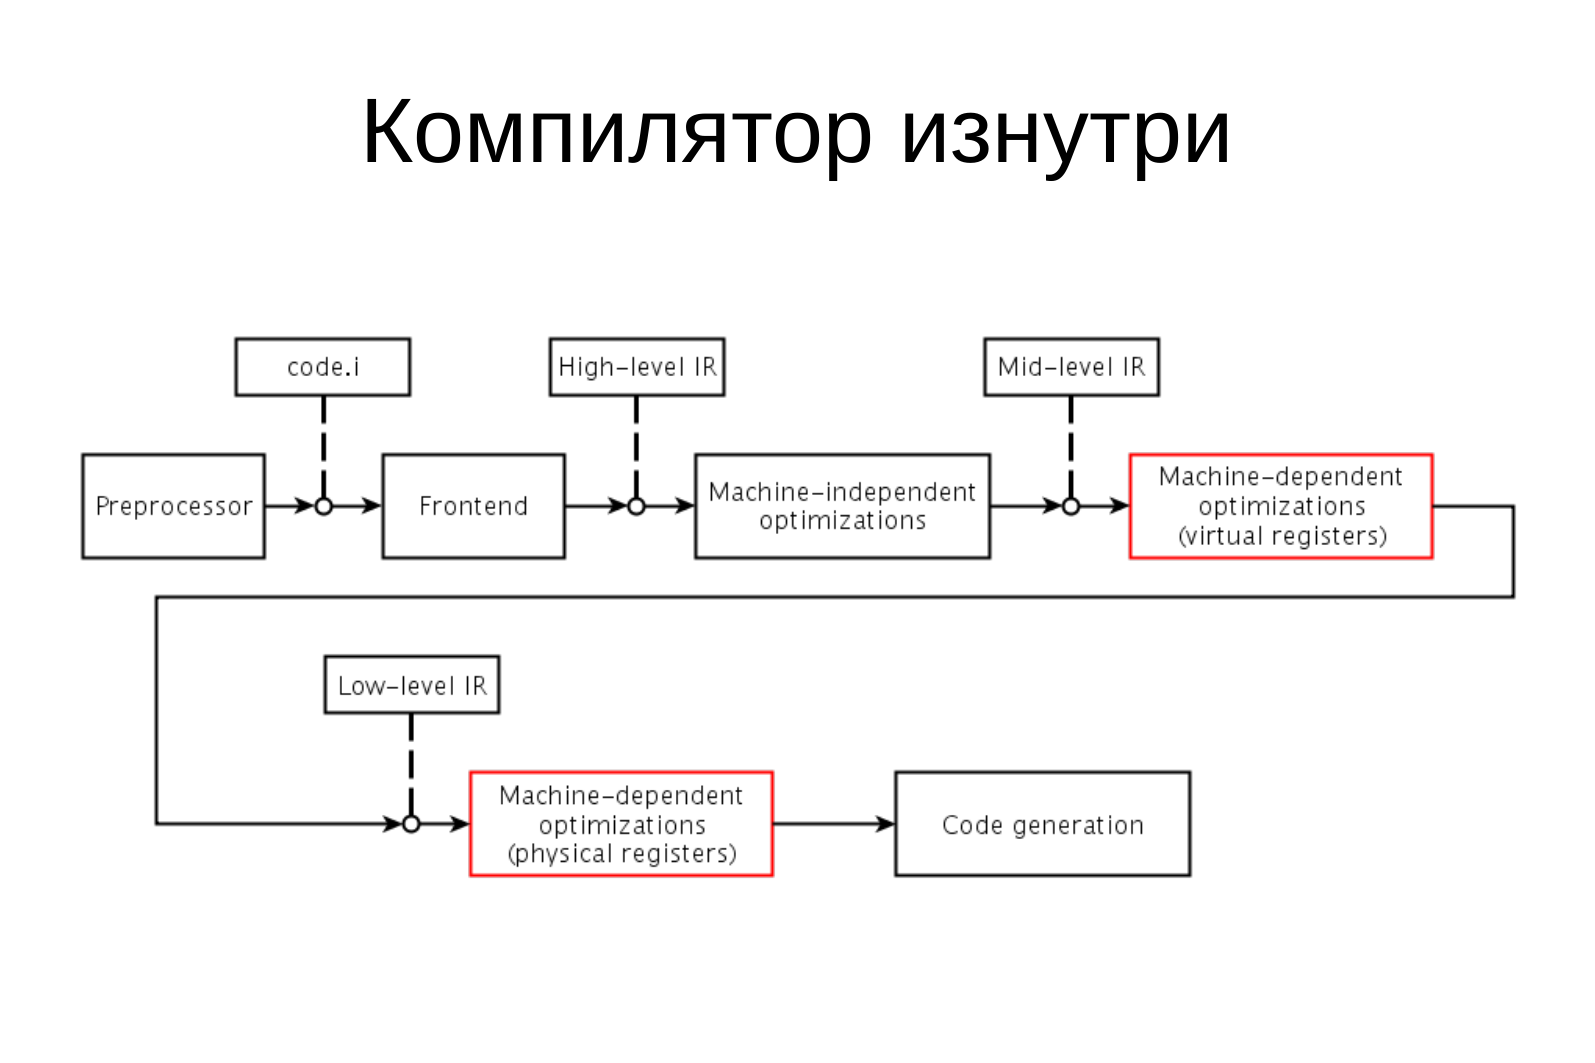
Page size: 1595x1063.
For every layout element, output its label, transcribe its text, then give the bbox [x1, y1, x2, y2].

title Компилятор изнутри [79, 49, 1515, 213]
picture [59, 315, 1538, 901]
